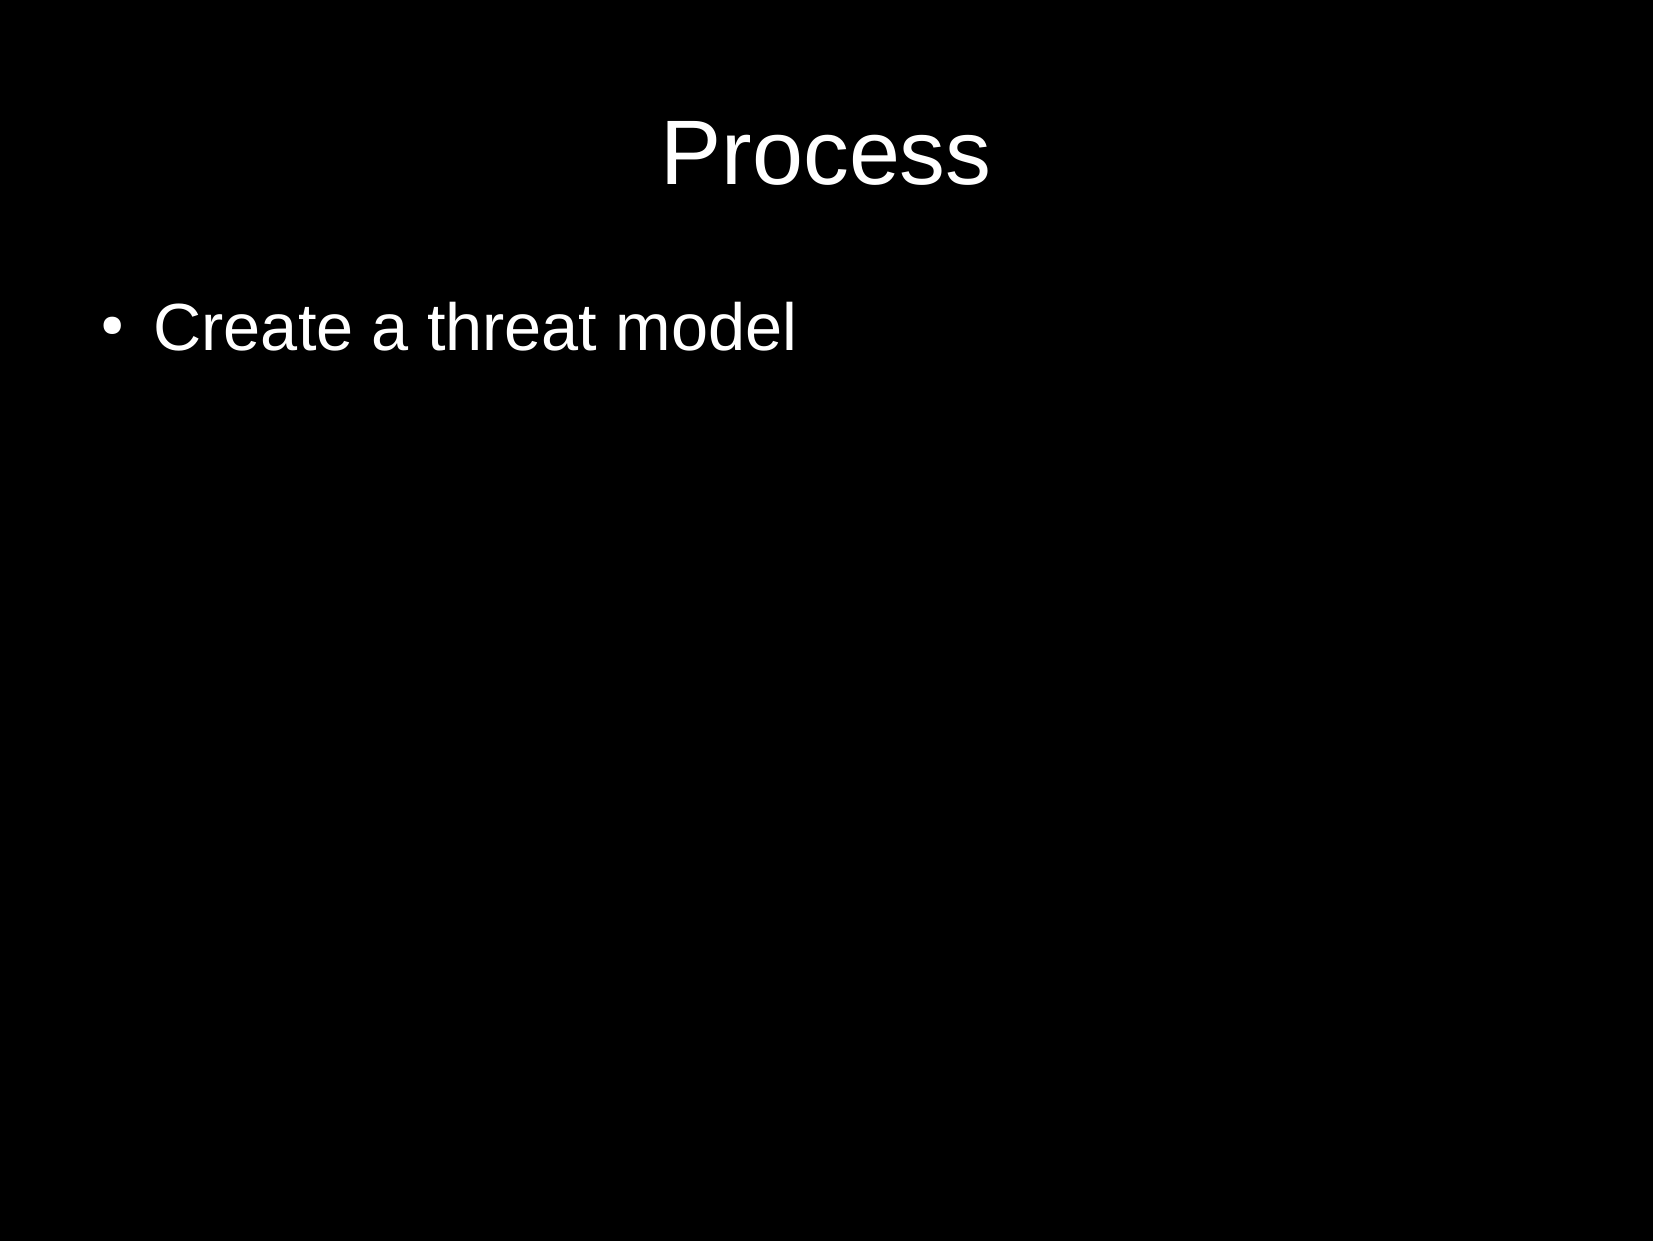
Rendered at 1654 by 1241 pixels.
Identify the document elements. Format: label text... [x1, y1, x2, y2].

title Process [82, 49, 1571, 257]
list Create a threat model [82, 290, 1571, 1186]
